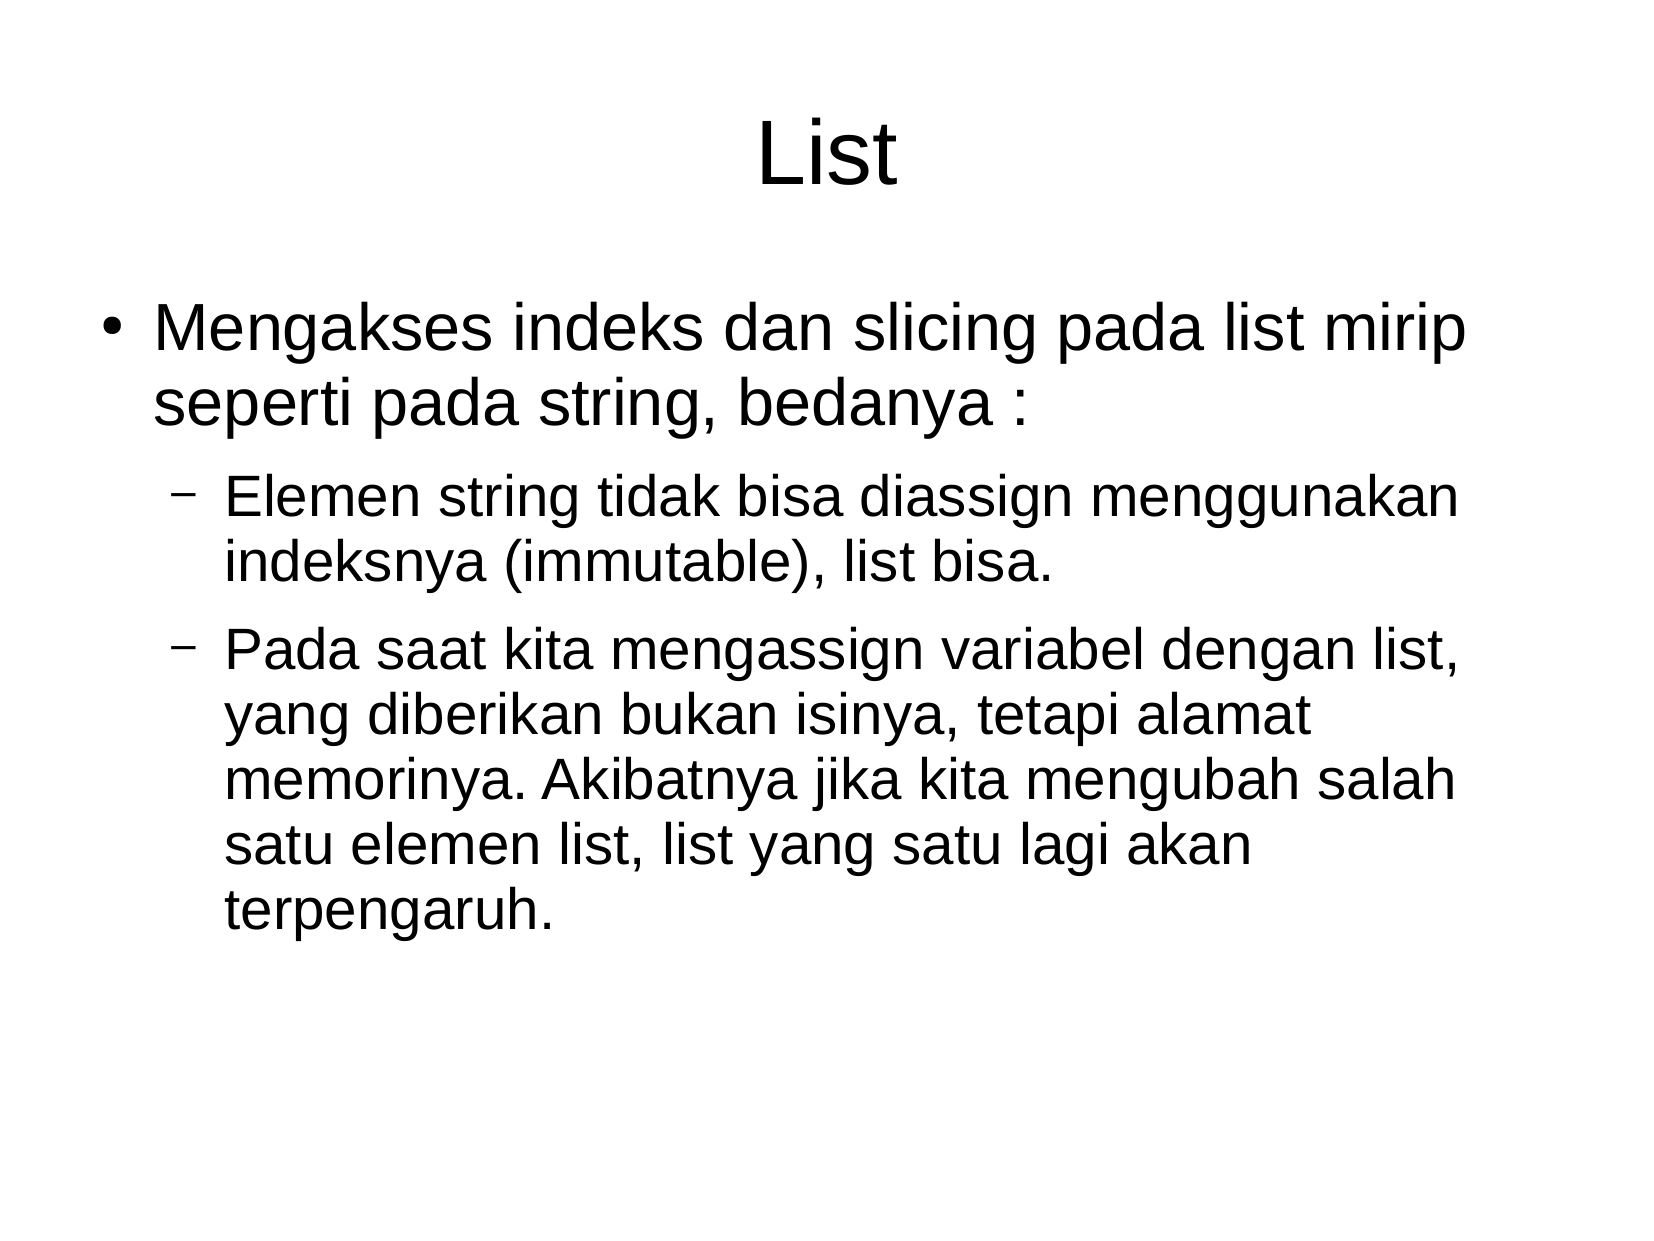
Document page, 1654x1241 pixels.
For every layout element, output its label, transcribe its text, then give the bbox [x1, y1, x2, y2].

list Mengakses indeks dan slicing pada list mirip seperti pada string, bedanya : Elemen string tidak bisa diassign menggunakan indeksnya (immutable), list bisa. Pada saat kita mengassign variabel dengan list, yang diberikan bukan isinya, tetapi alamat memorinya. Akibatnya jika kita mengubah salah satu elemen list, list yang satu lagi akan terpengaruh. [82, 290, 1571, 1010]
title List [82, 49, 1571, 257]
